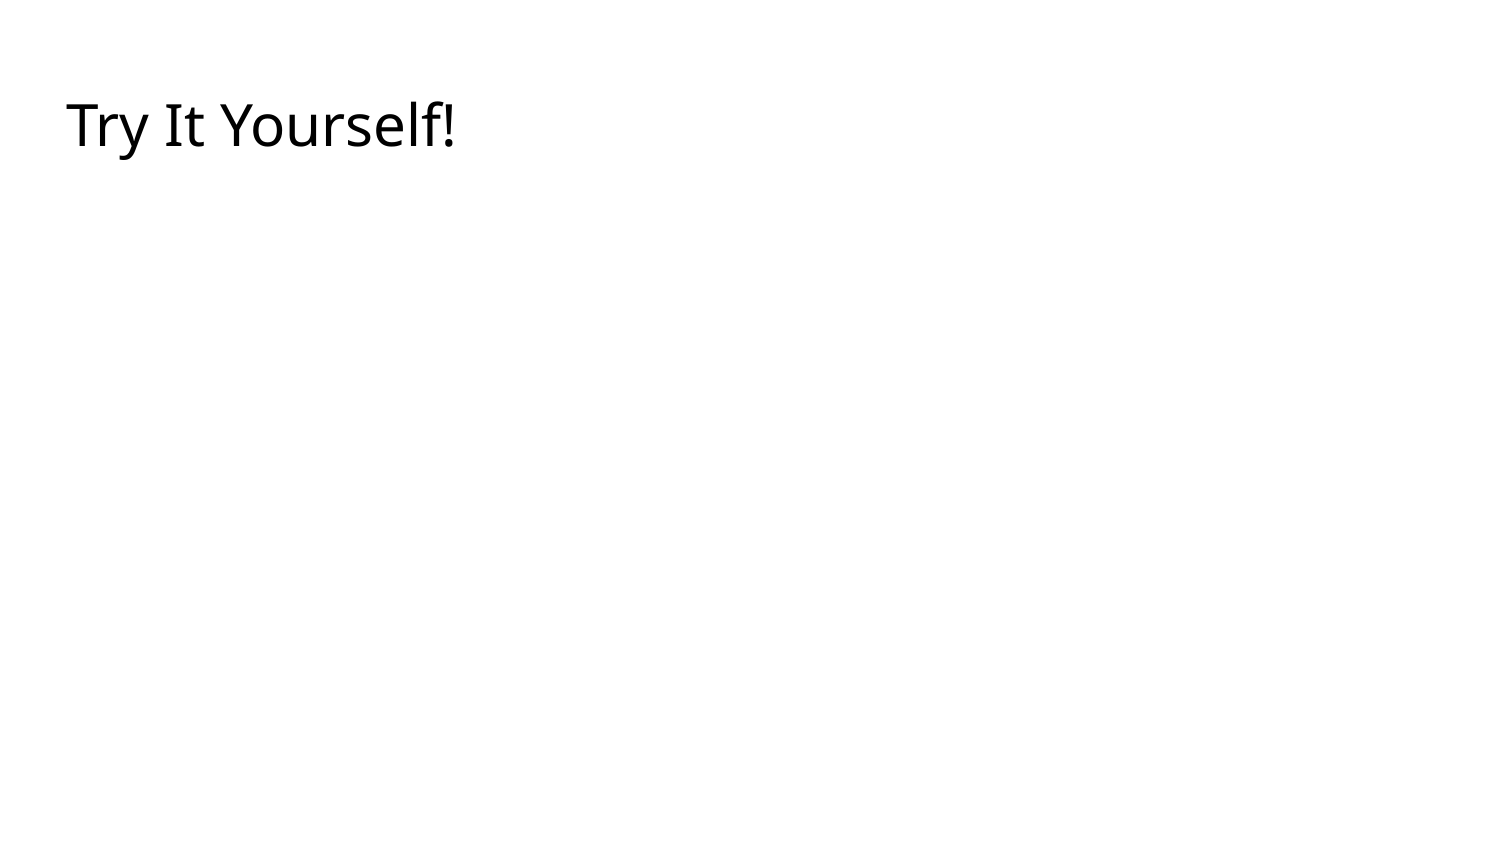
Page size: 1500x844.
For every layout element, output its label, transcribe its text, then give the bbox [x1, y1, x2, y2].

title Try It Yourself! [51, 72, 1449, 167]
